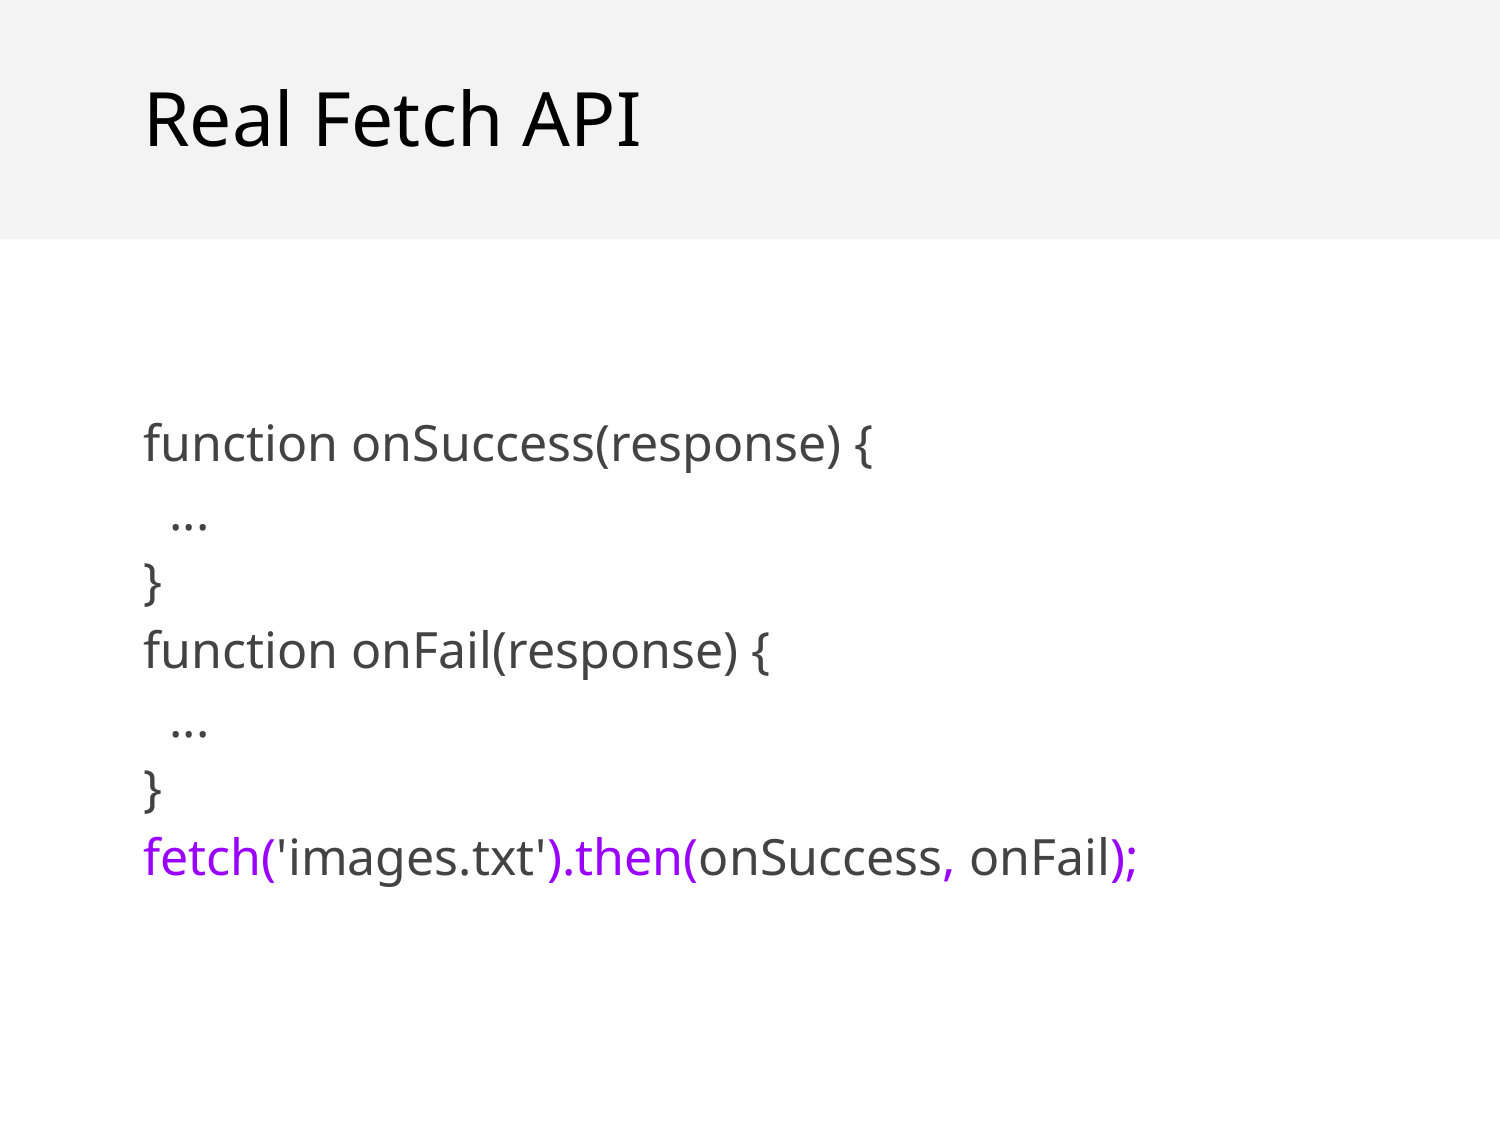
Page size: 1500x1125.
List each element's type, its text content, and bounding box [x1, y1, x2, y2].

title Real Fetch API [128, 56, 1372, 183]
list function onSuccess(response) { ... } function onFail(response) { ... } fetch('images.txt').then(onSuccess, onFail); [128, 258, 1425, 1046]
